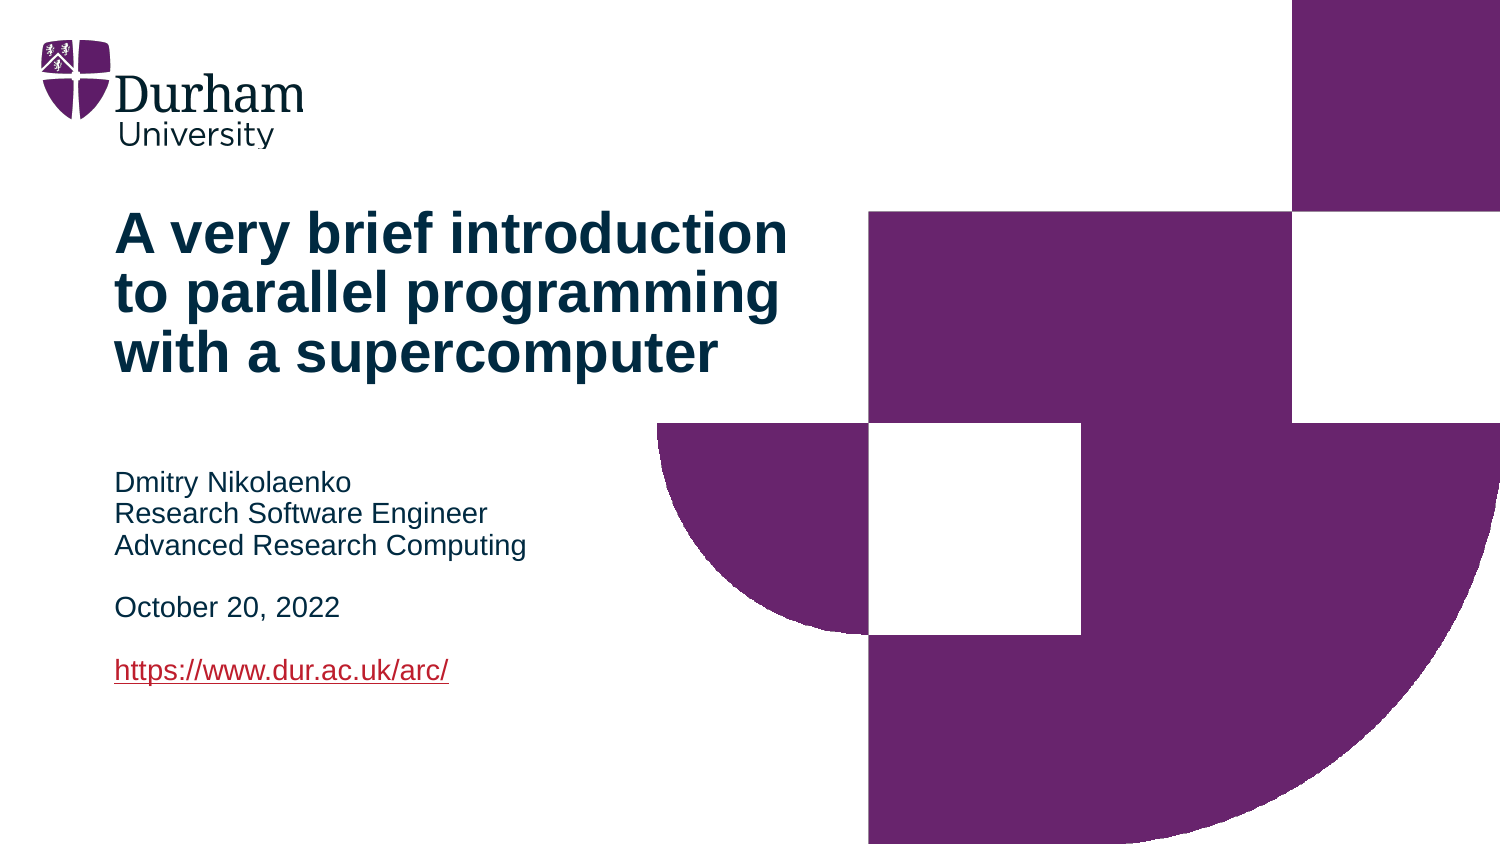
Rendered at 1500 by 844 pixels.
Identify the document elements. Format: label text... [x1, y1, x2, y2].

subtitle Dmitry Nikolaenko Research Software Engineer Advanced Research Computing October 20, 2022 https://www.dur.ac.uk/arc/ [114, 467, 660, 637]
picture [656, 0, 1500, 844]
picture [41, 40, 303, 149]
title A very brief introduction to parallel programming with a supercomputer [114, 205, 808, 387]
